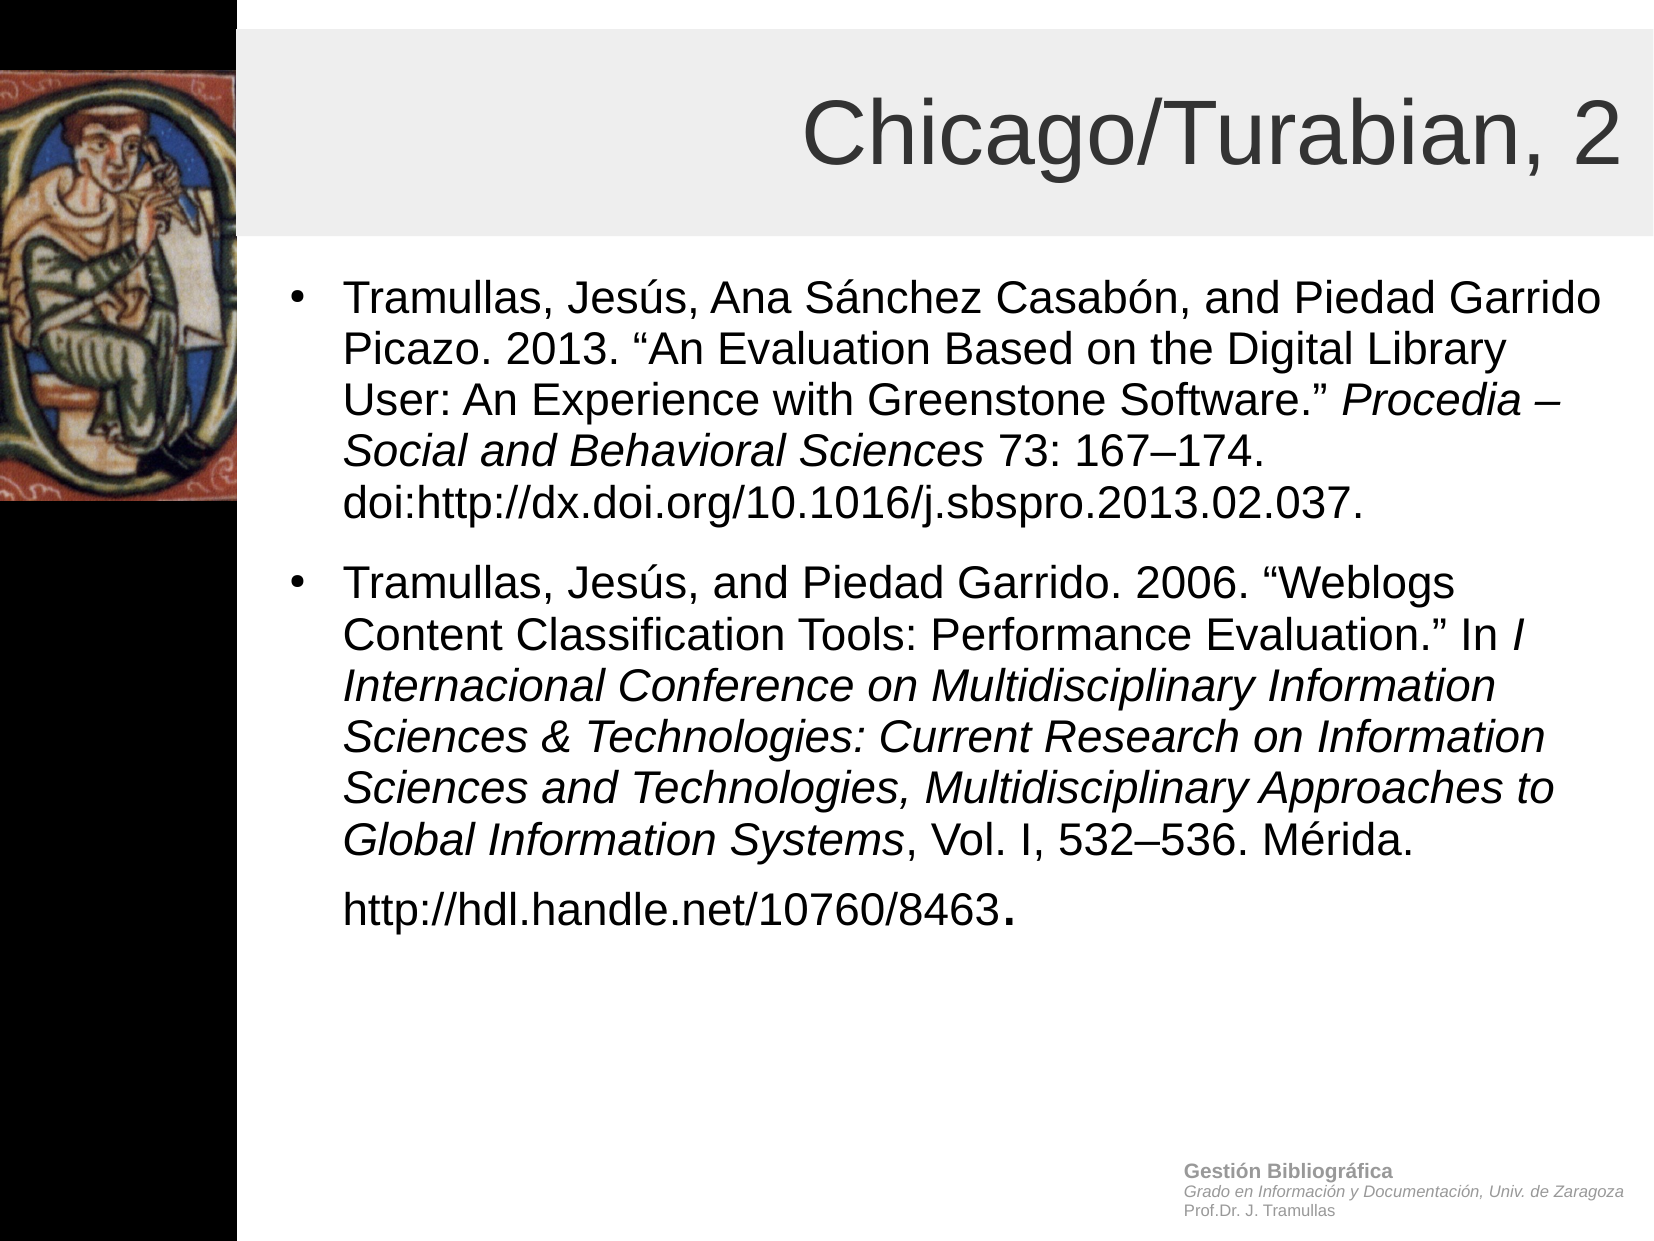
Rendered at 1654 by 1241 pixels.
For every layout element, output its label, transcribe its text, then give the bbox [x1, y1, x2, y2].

list Tramullas, Jesús, Ana Sánchez Casabón, and Piedad Garrido Picazo. 2013. “An Evaluation Based on the Digital Library User: An Experience with Greenstone Software.” Procedia – Social and Behavioral Sciences 73: 167–174. doi:http://dx.doi.org/10.1016/j.sbspro.2013.02.037. Tramullas, Jesús, and Piedad Garrido. 2006. “Weblogs Content Classification Tools: Performance Evaluation.” In I Internacional Conference on Multidisciplinary Information Sciences & Technologies: Current Research on Information Sciences and Technologies, Multidisciplinary Approaches to Global Information Systems, Vol. I, 532–536. Mérida. http://hdl.handle.net/10760/8463. [271, 271, 1619, 1170]
picture [0, 70, 237, 501]
title Chicago/Turabian, 2 [236, 29, 1654, 237]
